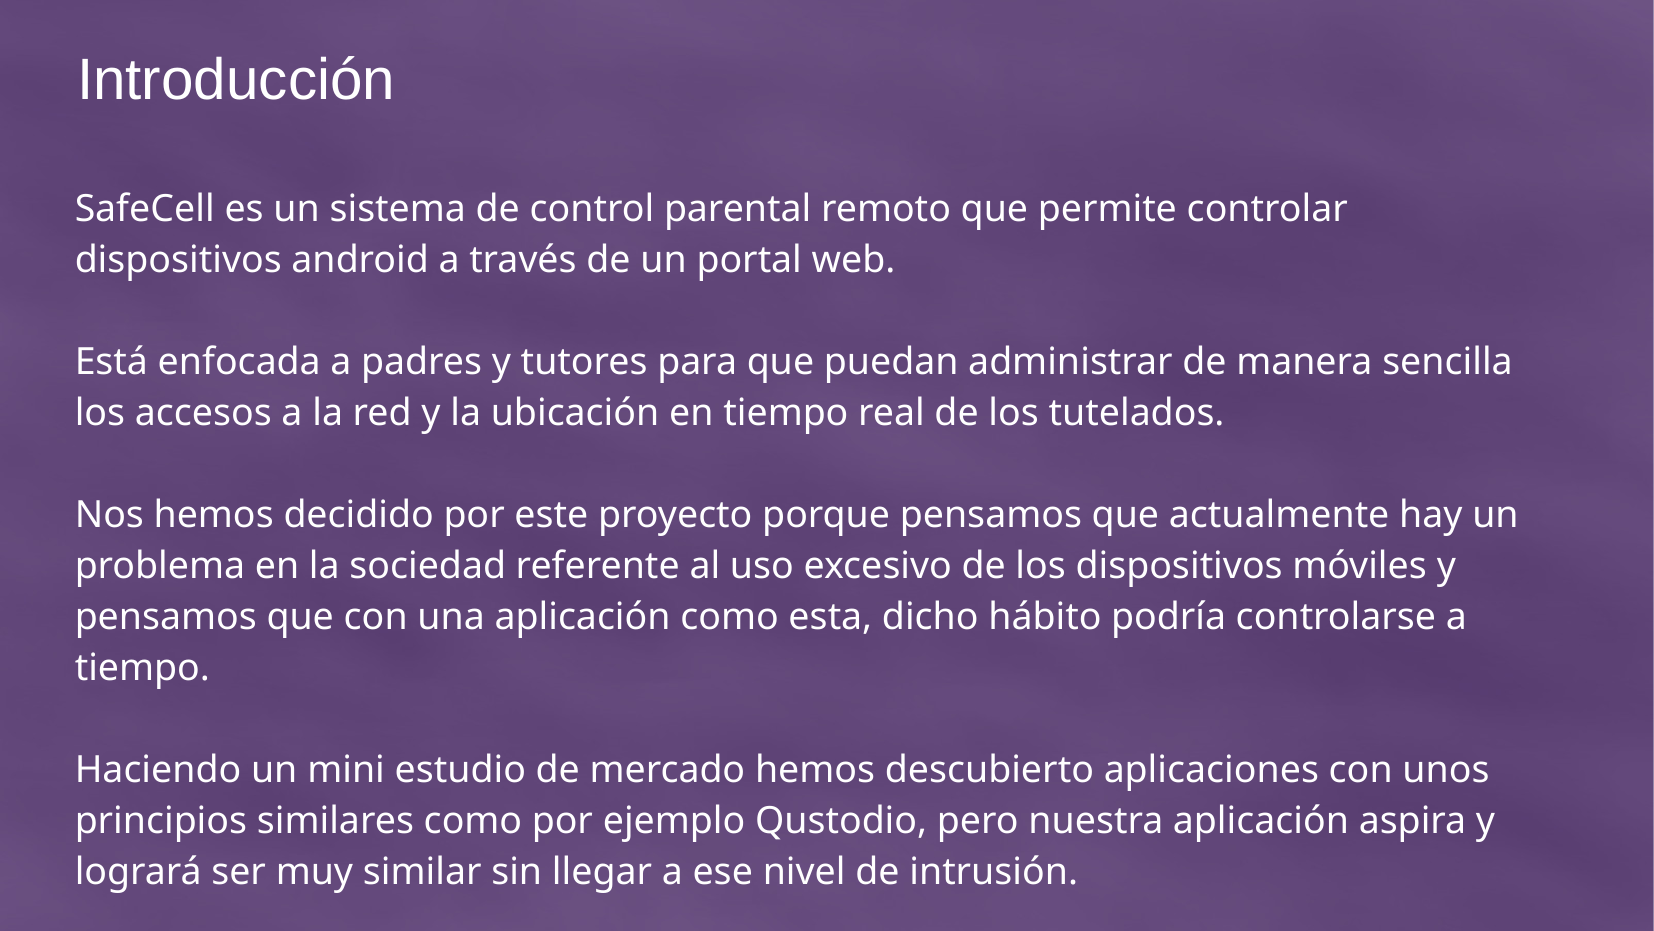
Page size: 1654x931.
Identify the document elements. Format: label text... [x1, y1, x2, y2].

subtitle [90, 166, 1576, 856]
picture [0, 0, 1654, 931]
title Introducción [52, 15, 421, 143]
text_box SafeCell es un sistema de control parental remoto que permite controlar dispositivos android a través de un portal web. Está enfocada a padres y tutores para que puedan administrar de manera sencilla los accesos a la red y la ubicación en tiempo real de los tutelados. Nos hemos decidido por este proyecto porque pensamos que actualmente hay un problema en la sociedad referente al uso excesivo de los dispositivos móviles y pensamos que con una aplicación como esta, dicho hábito podría controlarse a tiempo. Haciendo un mini estudio de mercado hemos descubierto aplicaciones con unos principios similares como por ejemplo Qustodio, pero nuestra aplicación aspira y logrará ser muy similar sin llegar a ese nivel de intrusión. [60, 173, 1561, 886]
